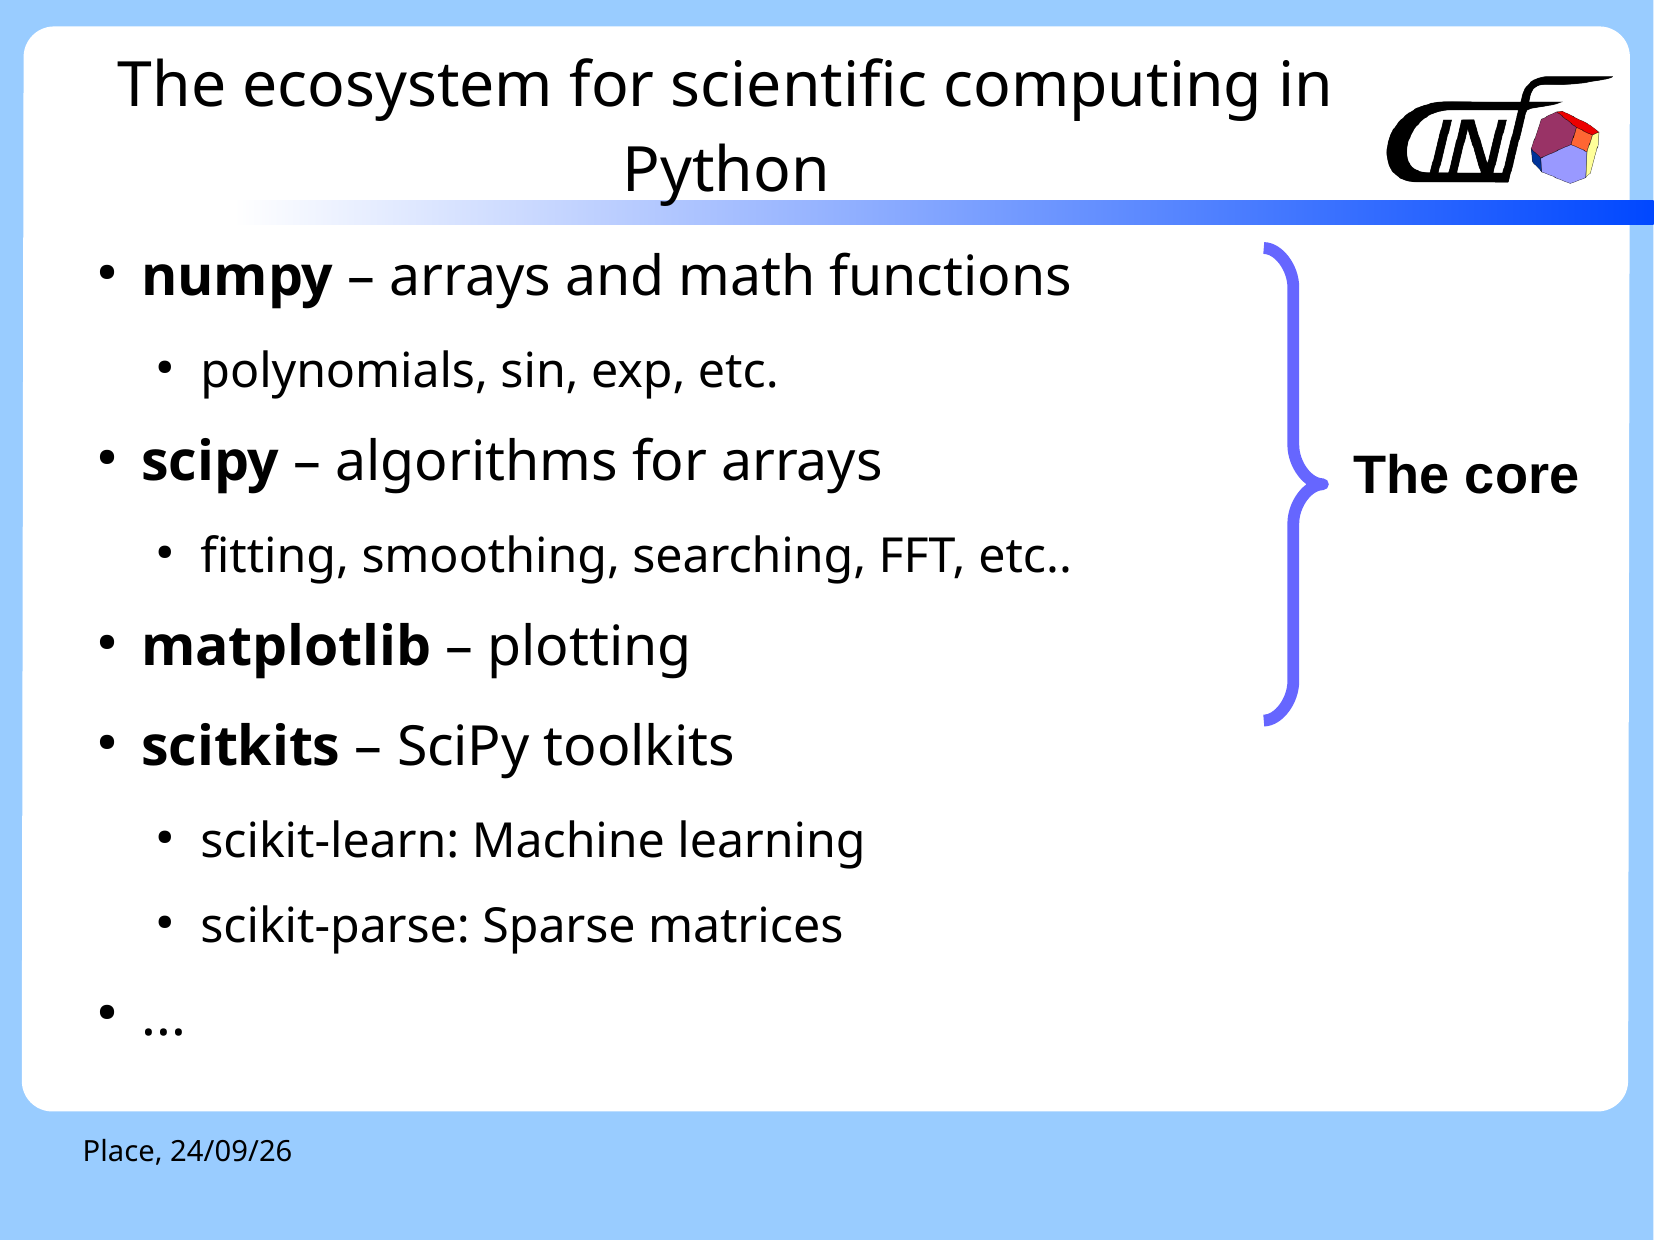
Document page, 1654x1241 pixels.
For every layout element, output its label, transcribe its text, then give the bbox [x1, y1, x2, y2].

title The ecosystem for scientific computing in Python [82, 49, 1371, 201]
list numpy – arrays and math functions polynomials, sin, exp, etc. scipy – algorithms for arrays fitting, smoothing, searching, FFT, etc.. matplotlib – plotting scitkits – SciPy toolkits scikit-learn: Machine learning scikit-parse: Sparse matrices ... [82, 236, 1571, 1055]
picture [1386, 76, 1613, 184]
text_box The core [1338, 437, 1595, 513]
